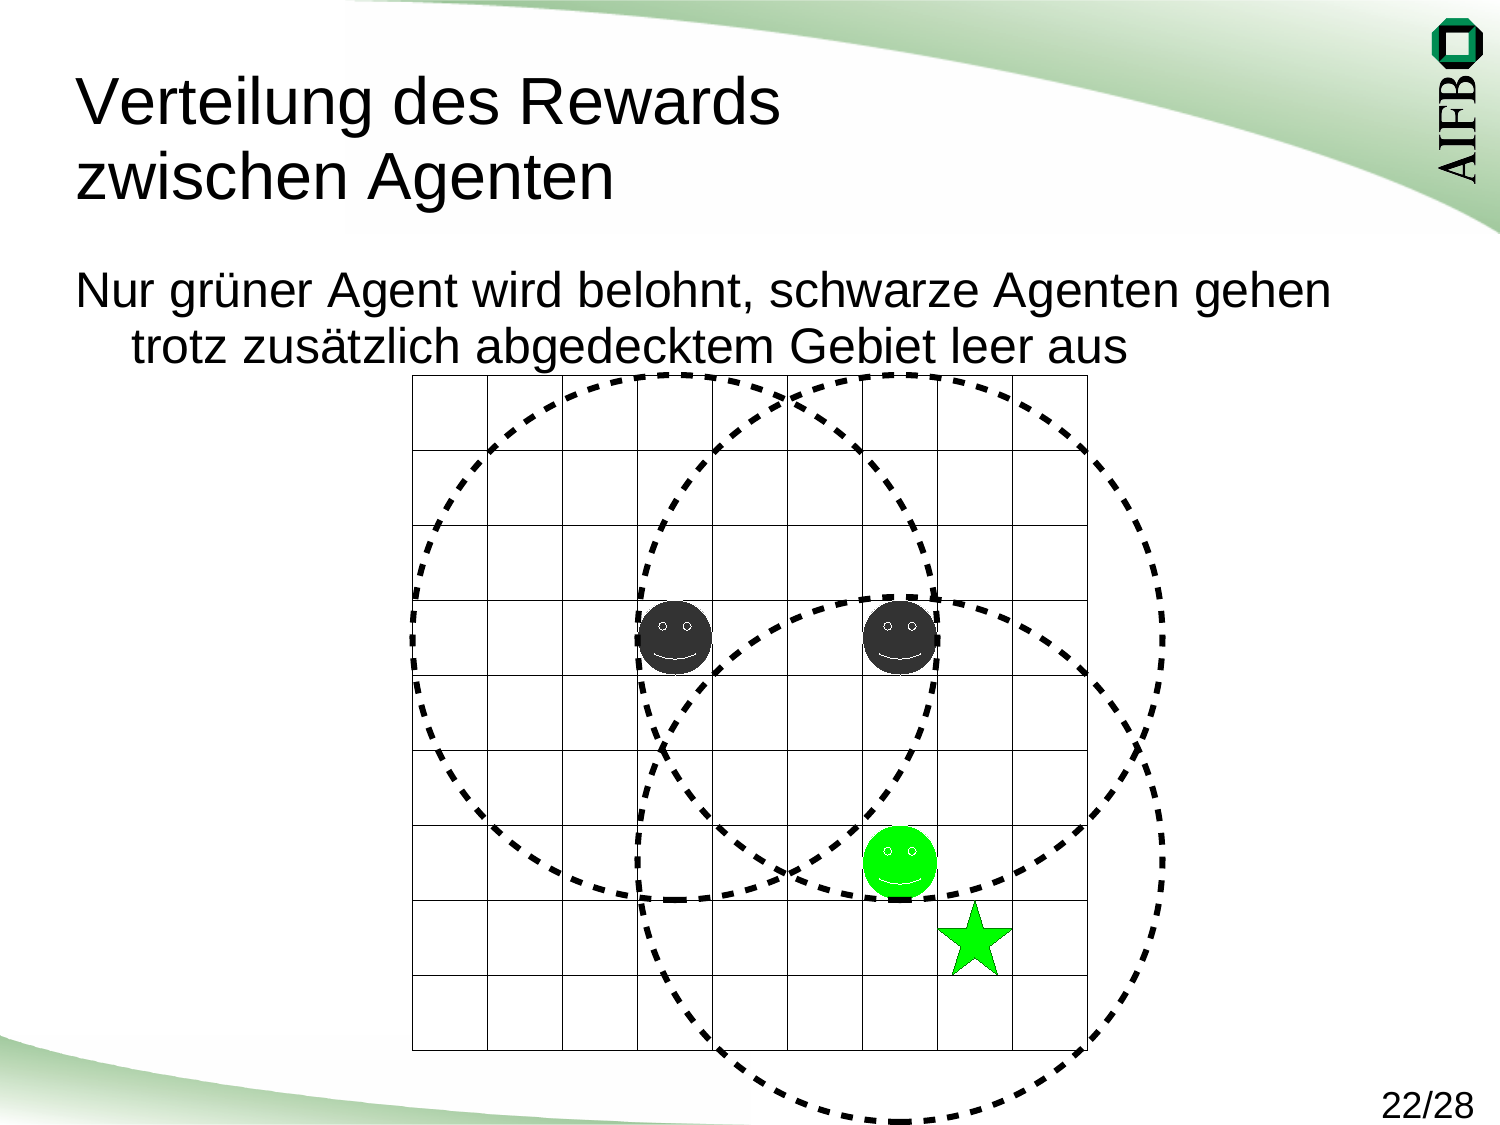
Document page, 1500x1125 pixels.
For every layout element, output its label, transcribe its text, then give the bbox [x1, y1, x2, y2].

list Nur grüner Agent wird belohnt, schwarze Agenten gehen trotz zusätzlich abgedecktem Gebiet leer aus [727, 1051, 1073, 1057]
picture [345, 0, 1500, 234]
list Nur grüner Agent wird belohnt, schwarze Agenten gehen trotz zusätzlich abgedecktem Gebiet leer aus [75, 262, 1426, 1057]
title Verteilung des Rewards zwischen Agenten [75, 45, 958, 233]
text_box [412, 375, 1088, 1051]
picture [0, 1035, 751, 1125]
